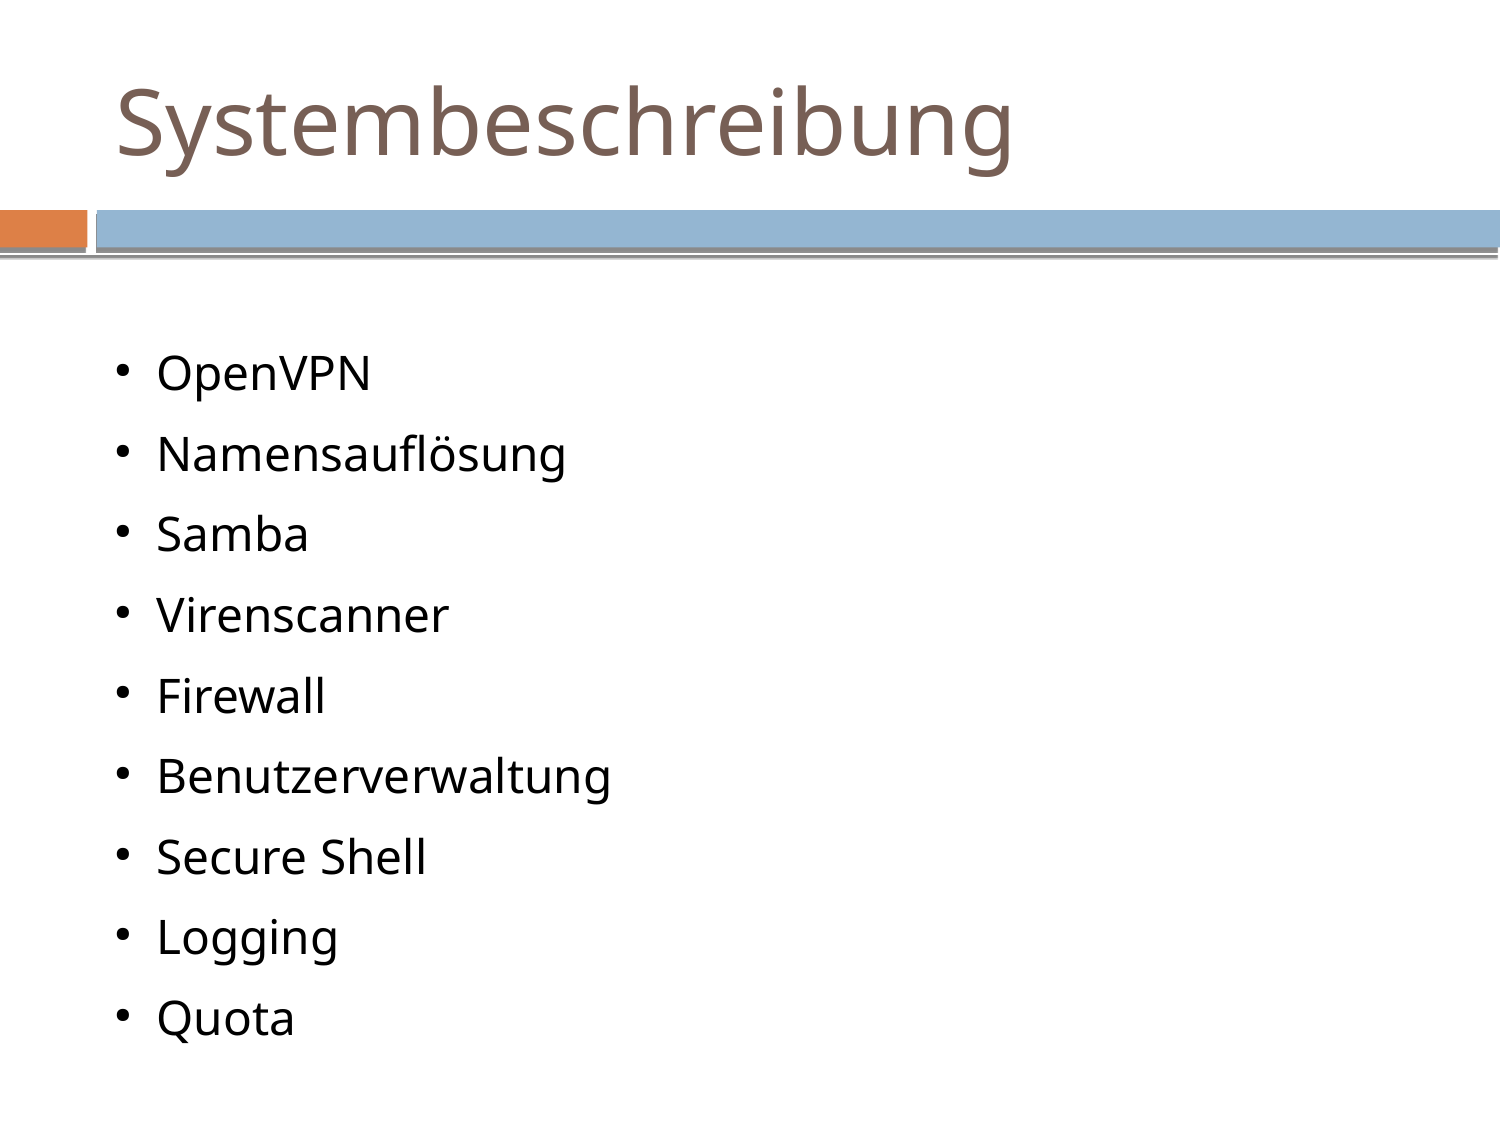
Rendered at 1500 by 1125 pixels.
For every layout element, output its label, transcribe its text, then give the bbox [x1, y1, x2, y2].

list OpenVPN Namensauflösung Samba Virenscanner Firewall Benutzerverwaltung Secure Shell Logging Quota [100, 262, 1438, 1052]
title Systembeschreibung [100, 37, 1438, 200]
